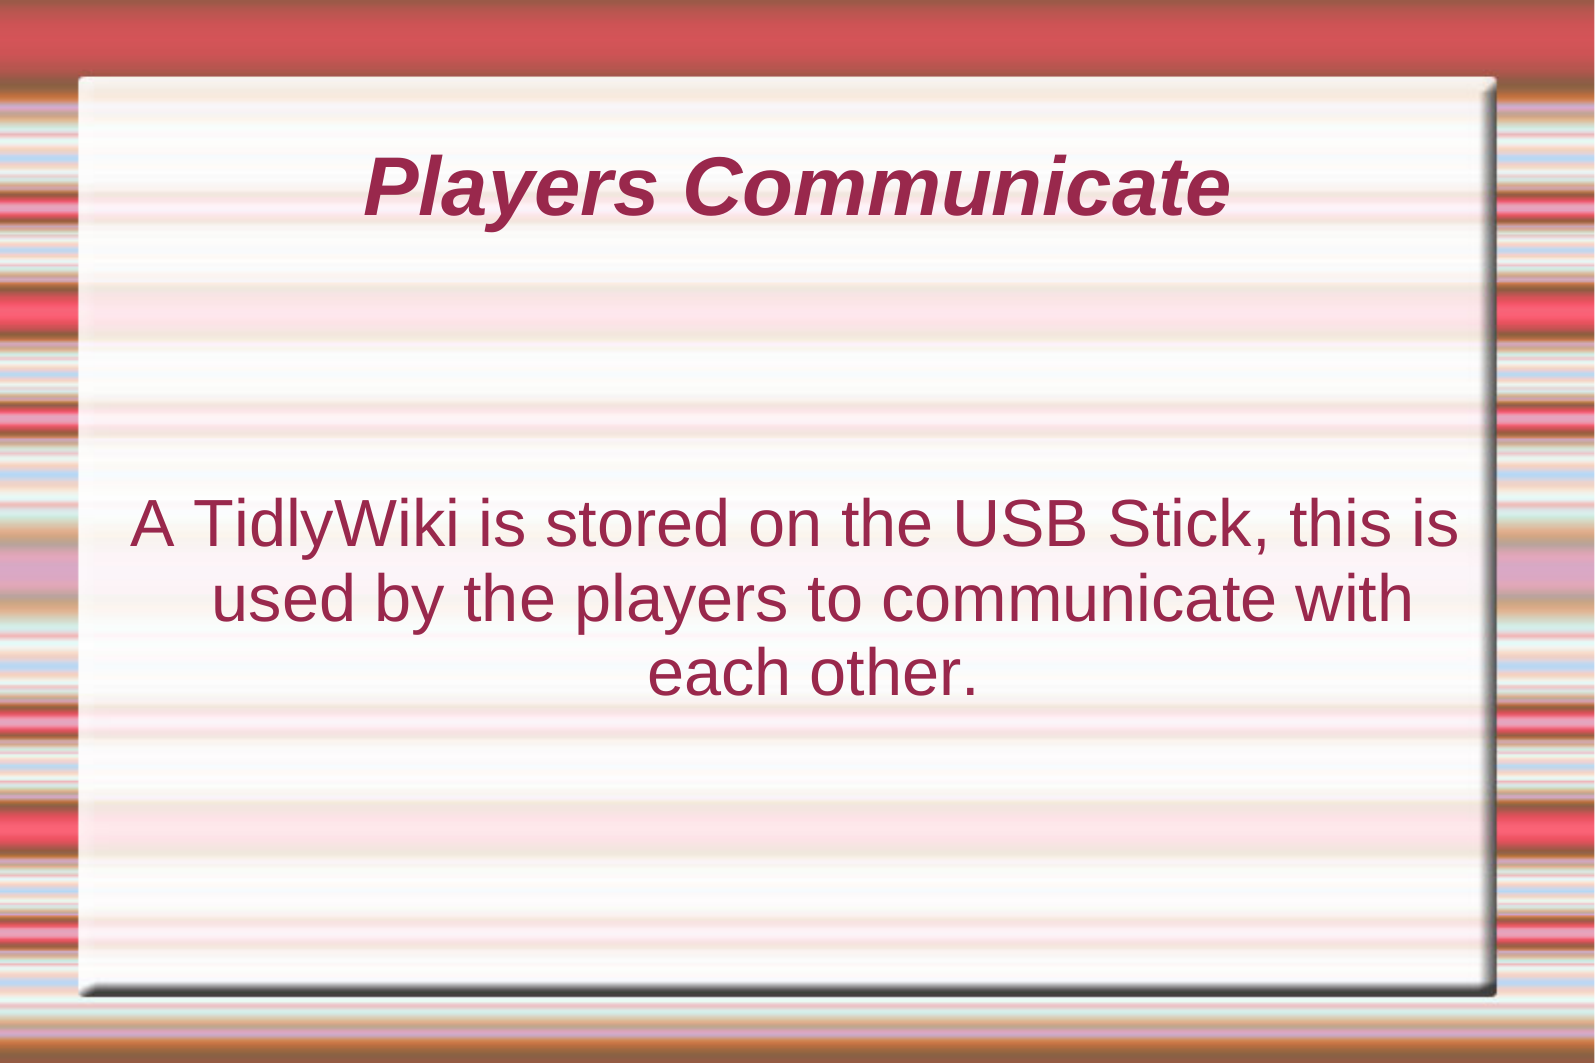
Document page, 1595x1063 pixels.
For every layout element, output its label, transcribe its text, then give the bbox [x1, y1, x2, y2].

subtitle A TidlyWiki is stored on the USB Stick, this is used by the players to communicate with each other. [130, 300, 1462, 971]
title Players Communicate [117, 98, 1479, 276]
picture [0, 0, 1595, 1063]
